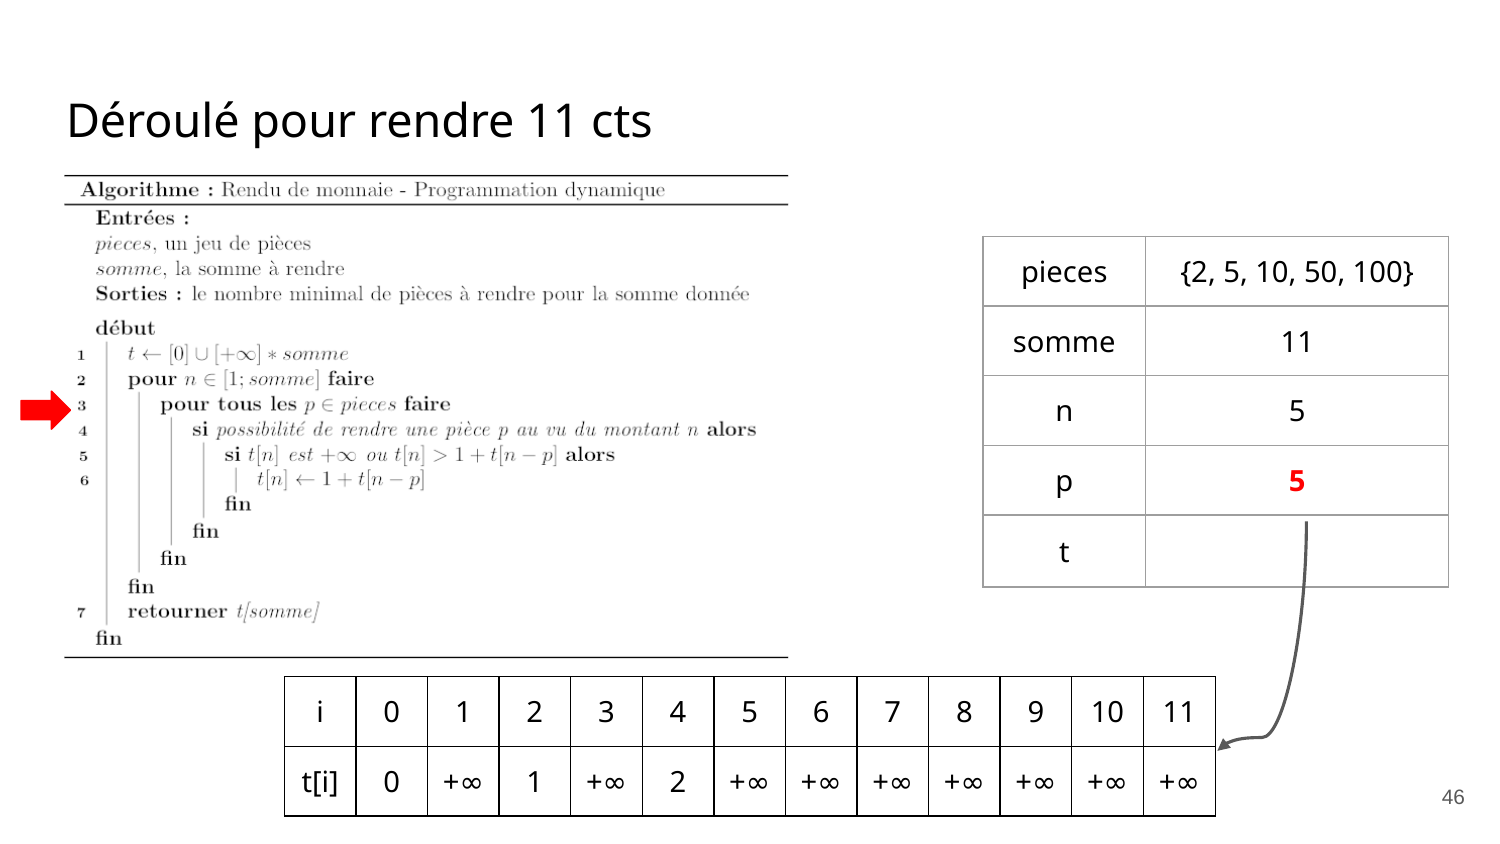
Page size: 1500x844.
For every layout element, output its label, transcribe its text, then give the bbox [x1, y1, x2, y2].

table_cell n [984, 376, 1145, 445]
title Déroulé pour rendre 11 cts [51, 72, 1449, 167]
table_header 11 [1144, 677, 1215, 746]
table_cell t[i] [285, 747, 355, 815]
table_cell 5 [1146, 376, 1448, 445]
table_cell 1 [500, 747, 570, 815]
table_cell somme [984, 307, 1145, 375]
table_header pieces [984, 237, 1145, 305]
table_header 5 [715, 677, 785, 746]
table_cell t [984, 516, 1145, 586]
table_header 9 [1001, 677, 1071, 746]
table_cell 2 [643, 747, 713, 815]
table_header 4 [643, 677, 713, 746]
table_cell [1146, 516, 1448, 586]
table_header 1 [428, 677, 498, 746]
table_cell +∞ [1072, 747, 1143, 815]
table_cell 11 [1146, 307, 1448, 375]
text_box [21, 391, 71, 430]
table_header 3 [571, 677, 642, 746]
table_cell p [984, 446, 1145, 514]
table_cell +∞ [715, 747, 785, 815]
table_cell +∞ [571, 747, 642, 815]
table_header {2, 5, 10, 50, 100} [1146, 237, 1448, 305]
picture [63, 173, 789, 660]
table_header 2 [500, 677, 570, 746]
table_cell +∞ [1001, 747, 1071, 815]
slide_number <numéro> [1389, 764, 1480, 830]
table_header 7 [858, 677, 928, 746]
table_header 0 [357, 677, 427, 746]
table_header 10 [1072, 677, 1143, 746]
table_cell +∞ [786, 747, 856, 815]
table_header 8 [929, 677, 999, 746]
table_header 6 [786, 677, 856, 746]
table_header i [285, 677, 355, 746]
table_cell +∞ [428, 747, 498, 815]
table_cell +∞ [1144, 747, 1215, 815]
table_cell +∞ [929, 747, 999, 815]
table_cell +∞ [858, 747, 928, 815]
table_cell 0 [357, 747, 427, 815]
table_cell 5 [1146, 446, 1448, 514]
